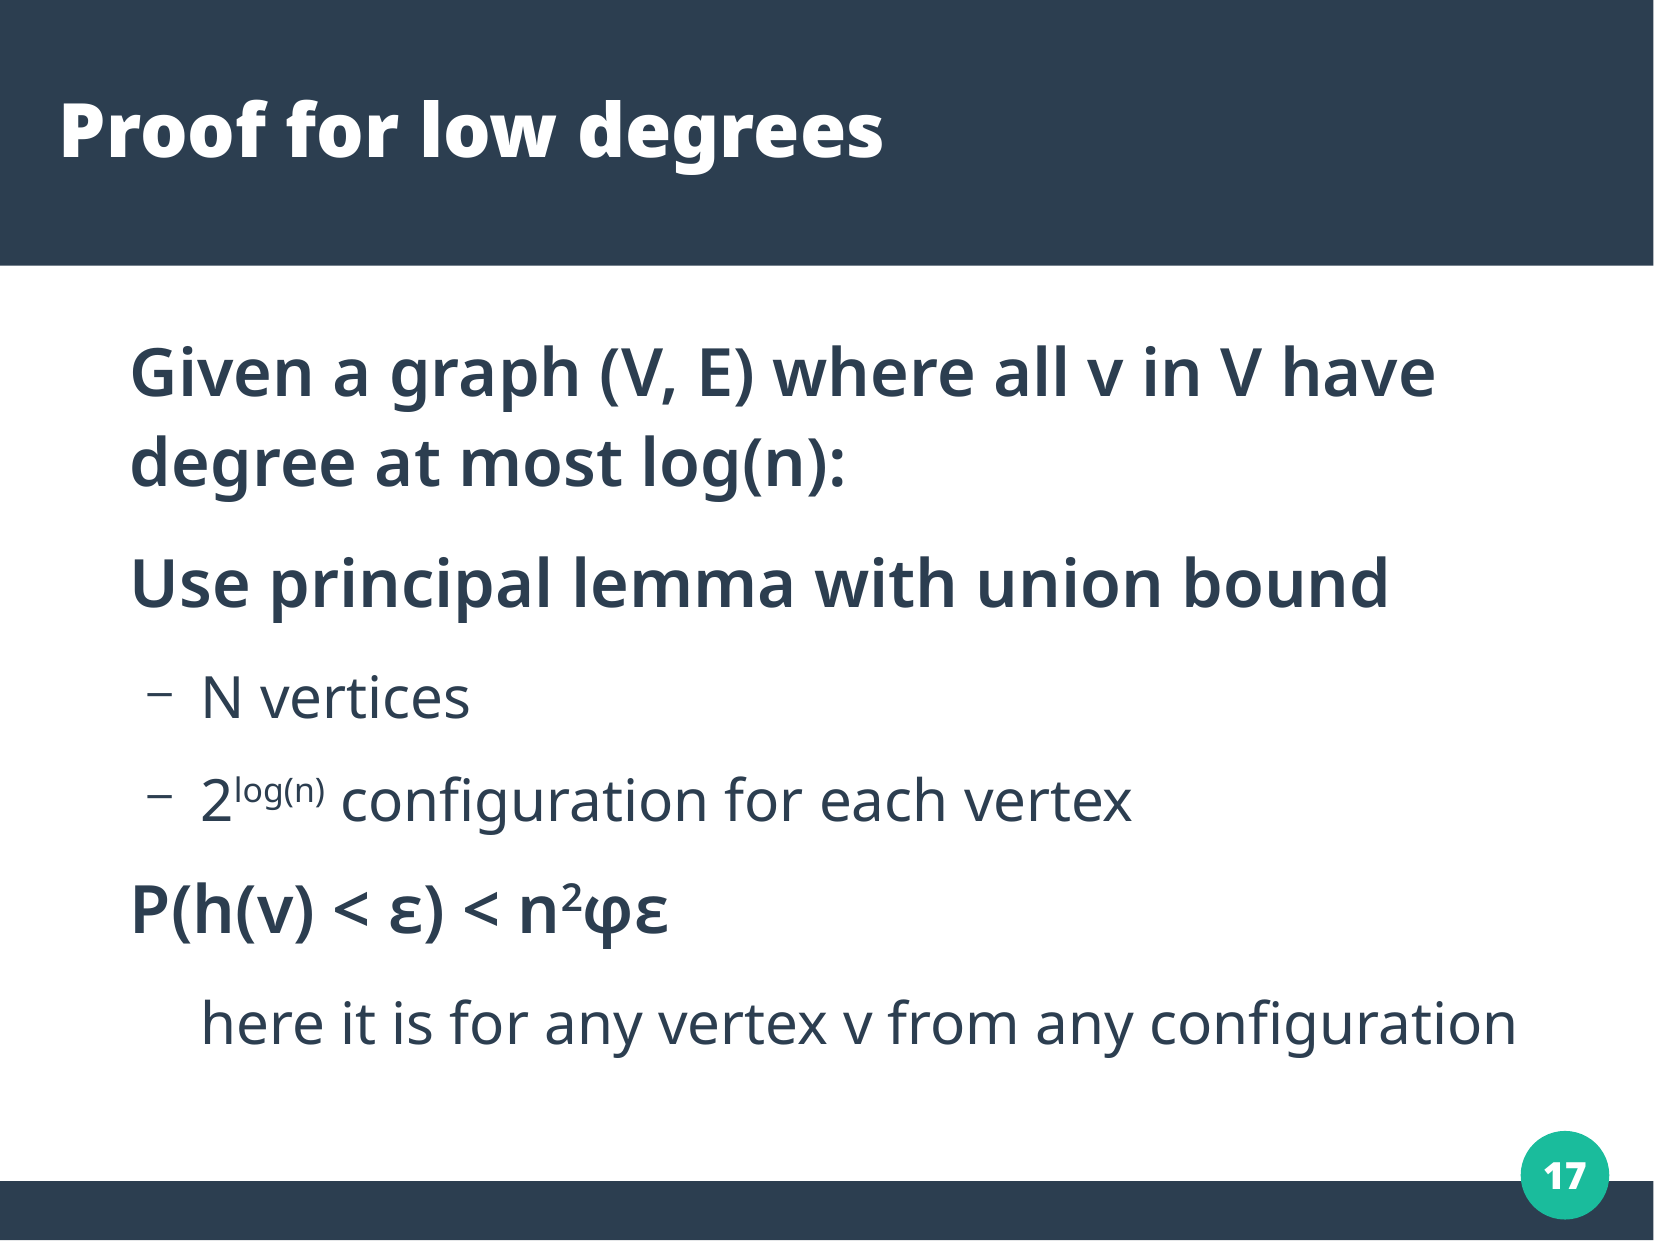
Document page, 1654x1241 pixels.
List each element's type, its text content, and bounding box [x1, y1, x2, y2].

title Proof for low degrees [59, 49, 1595, 207]
list Given a graph (V, E) where all v in V have degree at most log(n): Use principal lemma with union bound N vertices 2log(n) configuration for each vertex P(h(v) < ε) < n2φε here it is for any vertex v from any configuration [59, 324, 1595, 1152]
